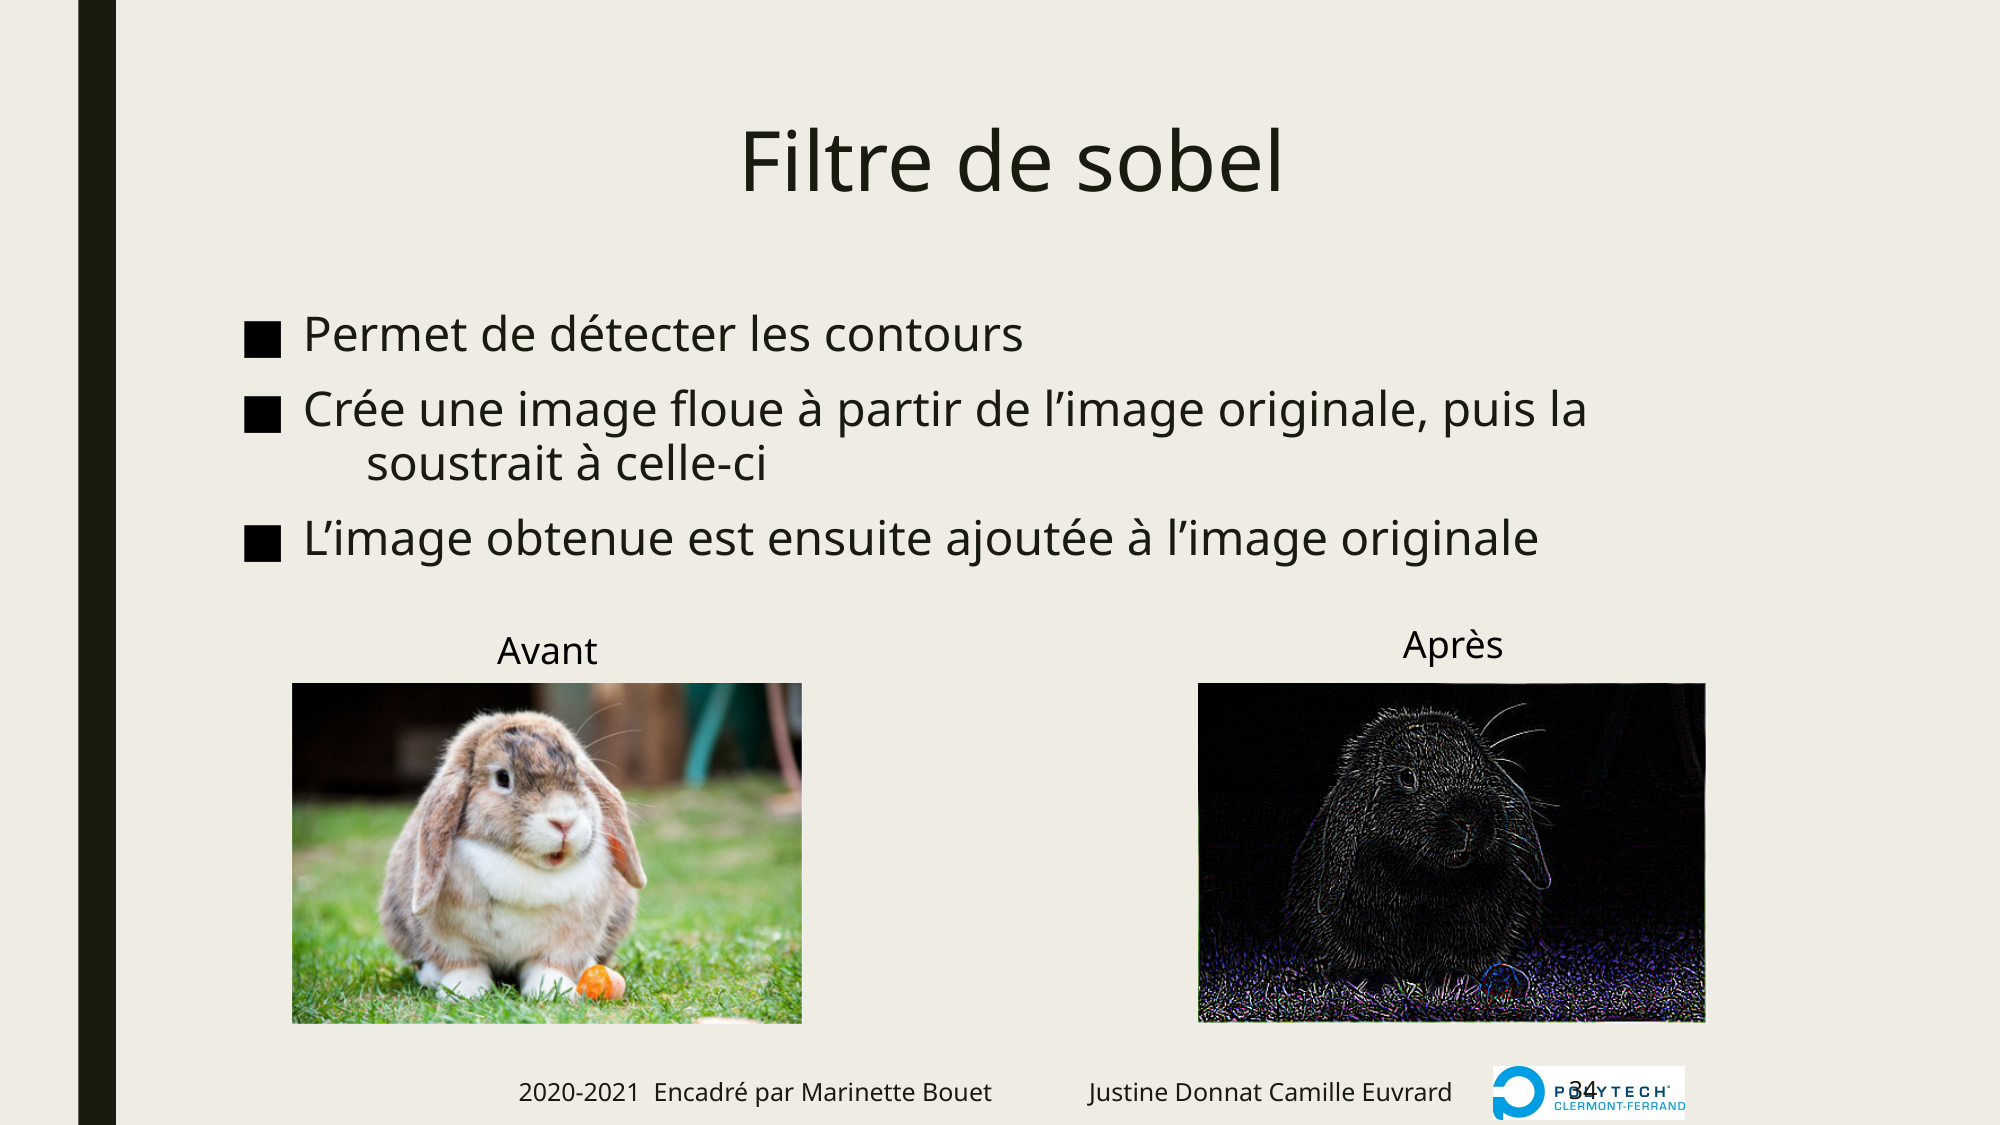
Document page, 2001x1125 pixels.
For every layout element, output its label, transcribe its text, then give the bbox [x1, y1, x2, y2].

title Filtre de sobel [225, 112, 1801, 223]
picture [291, 683, 803, 1025]
list Permet de détecter les contours Crée une image floue à partir de l’image originale, puis la soustrait à celle-ci L’image obtenue est ensuite ajoutée à l’image originale [225, 301, 1708, 603]
text_box Après [1198, 613, 1708, 674]
text_box Avant [291, 619, 803, 680]
text_box 2020-2021 Encadré par Marinette Bouet Justine Donnat Camille Euvrard [474, 1058, 1506, 1125]
text_box [1553, 1058, 1816, 1125]
picture [1198, 683, 1708, 1025]
